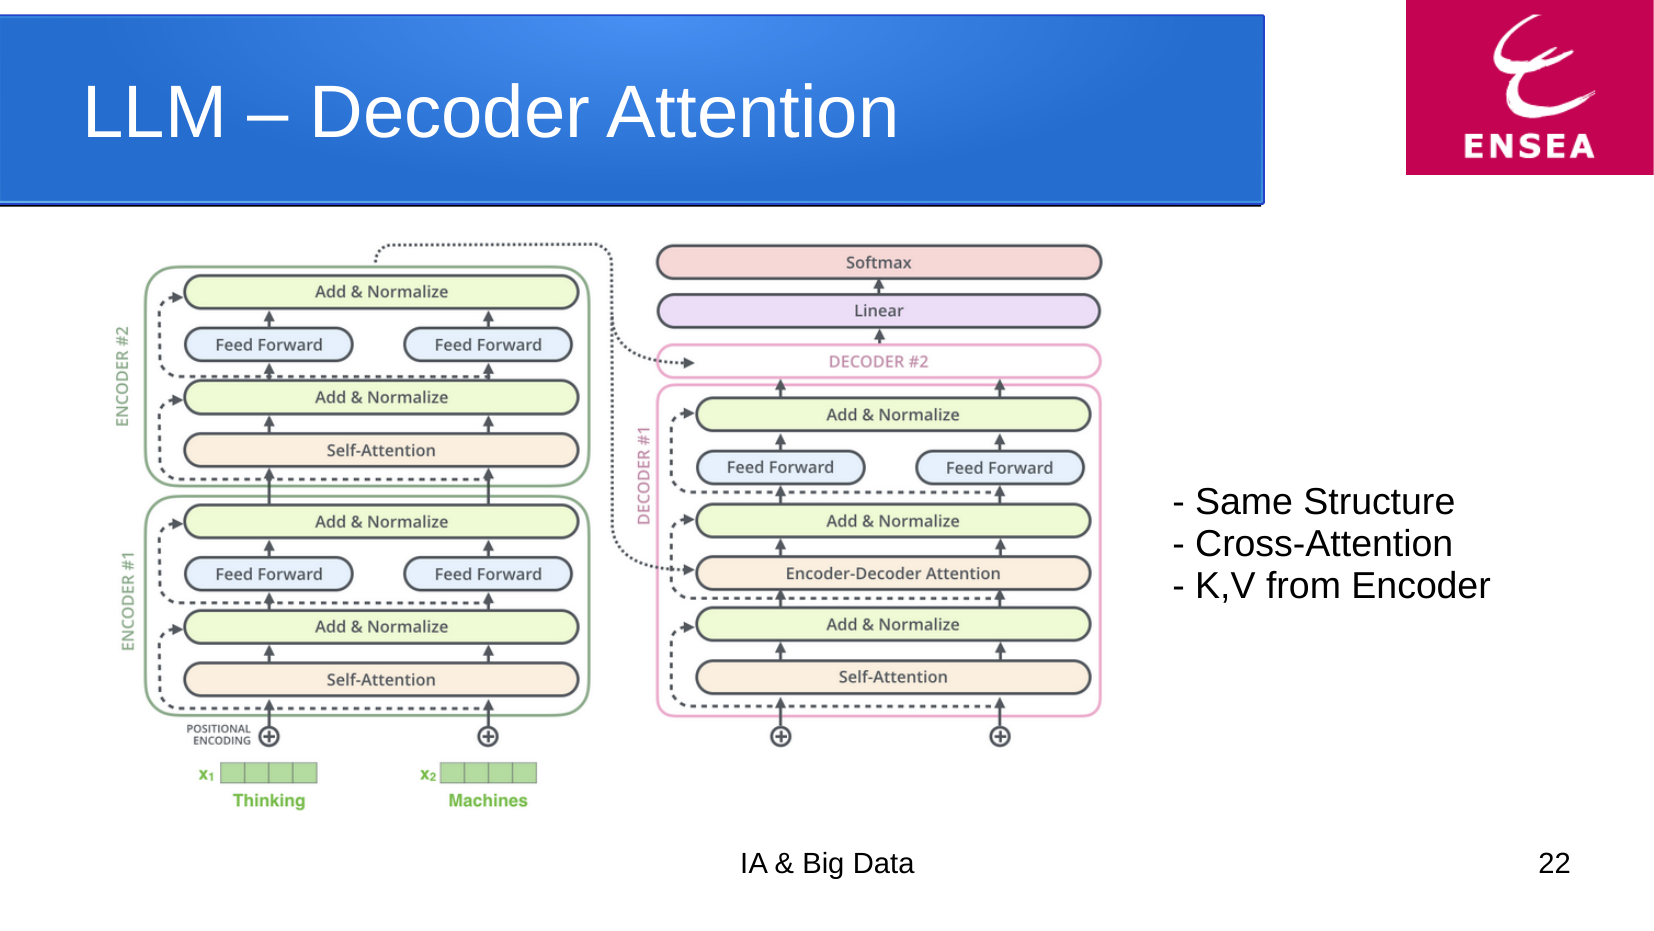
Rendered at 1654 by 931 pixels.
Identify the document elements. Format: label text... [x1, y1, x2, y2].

picture [1406, 0, 1654, 175]
title LLM – Decoder Attention [82, 35, 1235, 189]
text_box - Same Structure - Cross-Attention - K,V from Encoder [1157, 473, 1571, 615]
picture [70, 236, 1116, 828]
